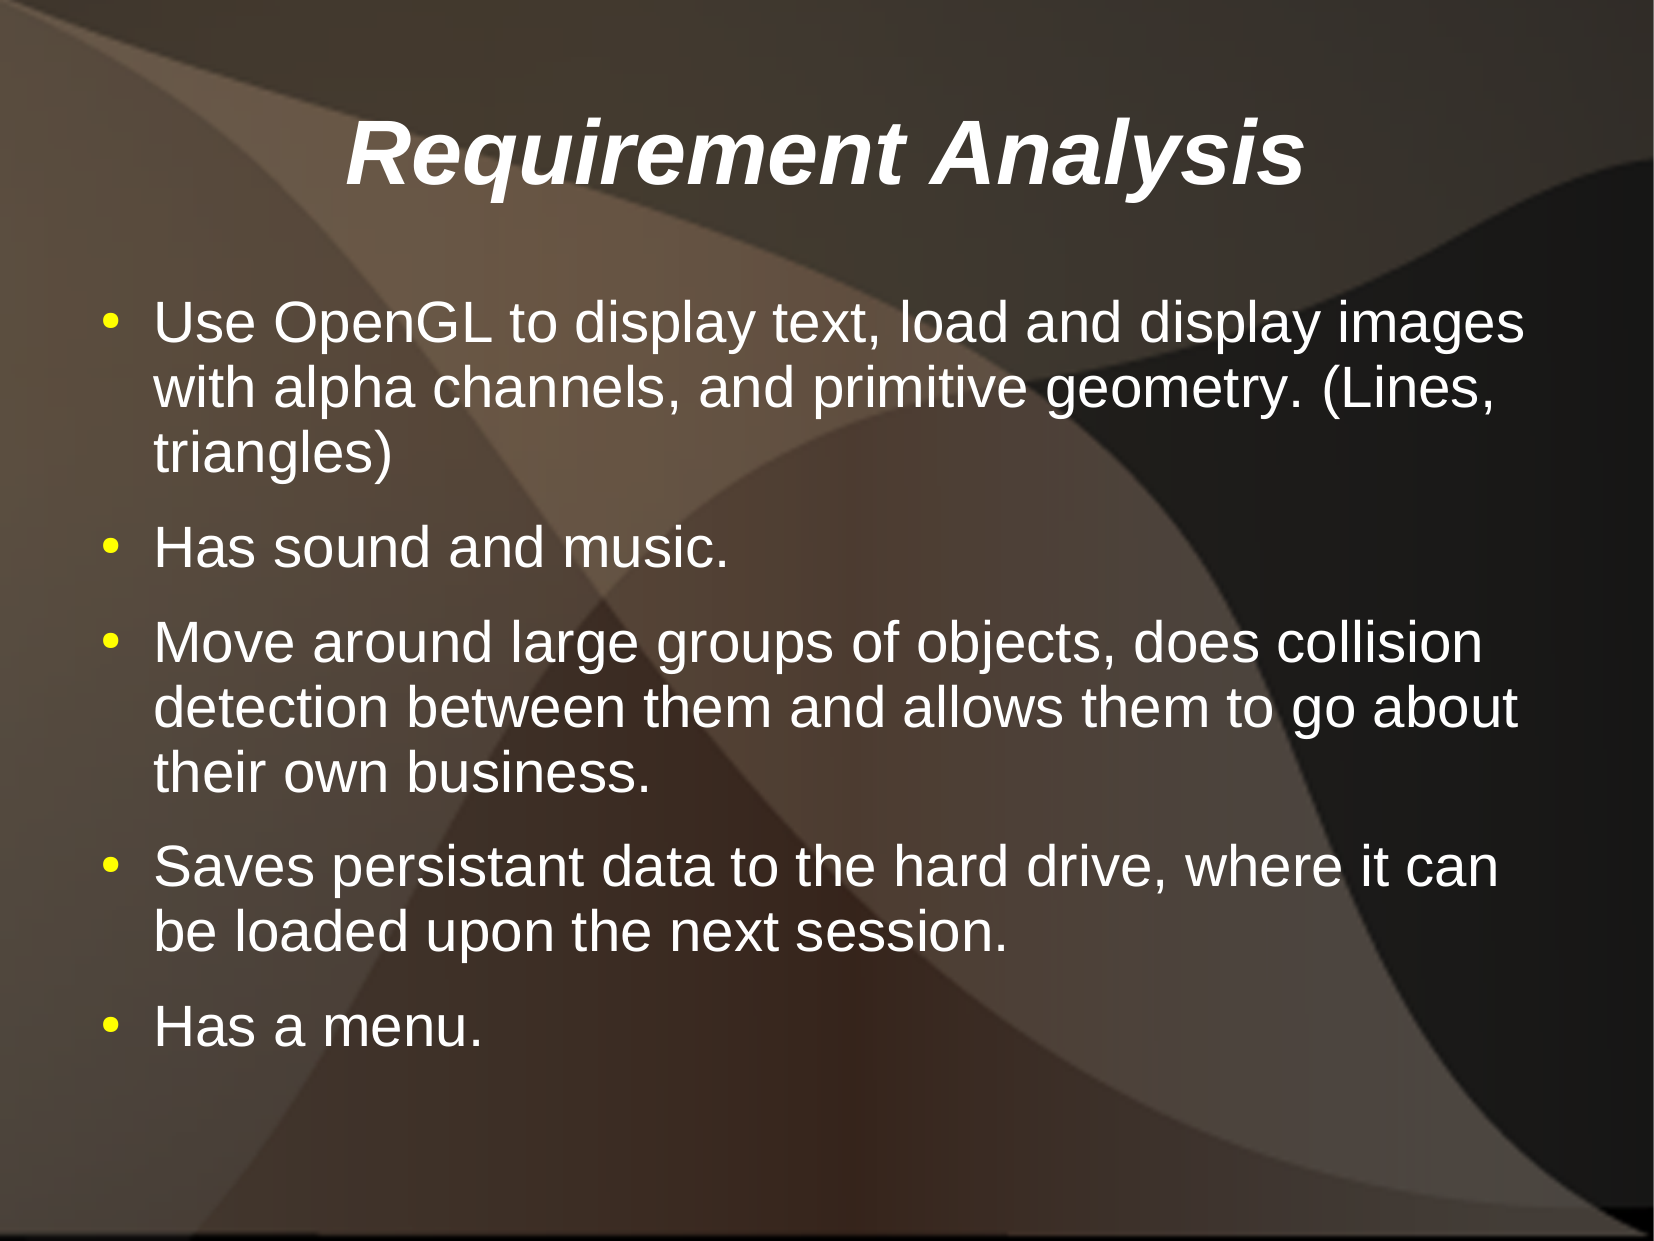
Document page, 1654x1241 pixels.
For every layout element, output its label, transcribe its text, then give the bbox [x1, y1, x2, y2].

picture [0, 0, 1654, 1241]
list Use OpenGL to display text, load and display images with alpha channels, and primitive geometry. (Lines, triangles) Has sound and music. Move around large groups of objects, does collision detection between them and allows them to go about their own business. Saves persistant data to the hard drive, where it can be loaded upon the next session. Has a menu. [82, 290, 1571, 1094]
title Requirement Analysis [82, 56, 1571, 250]
